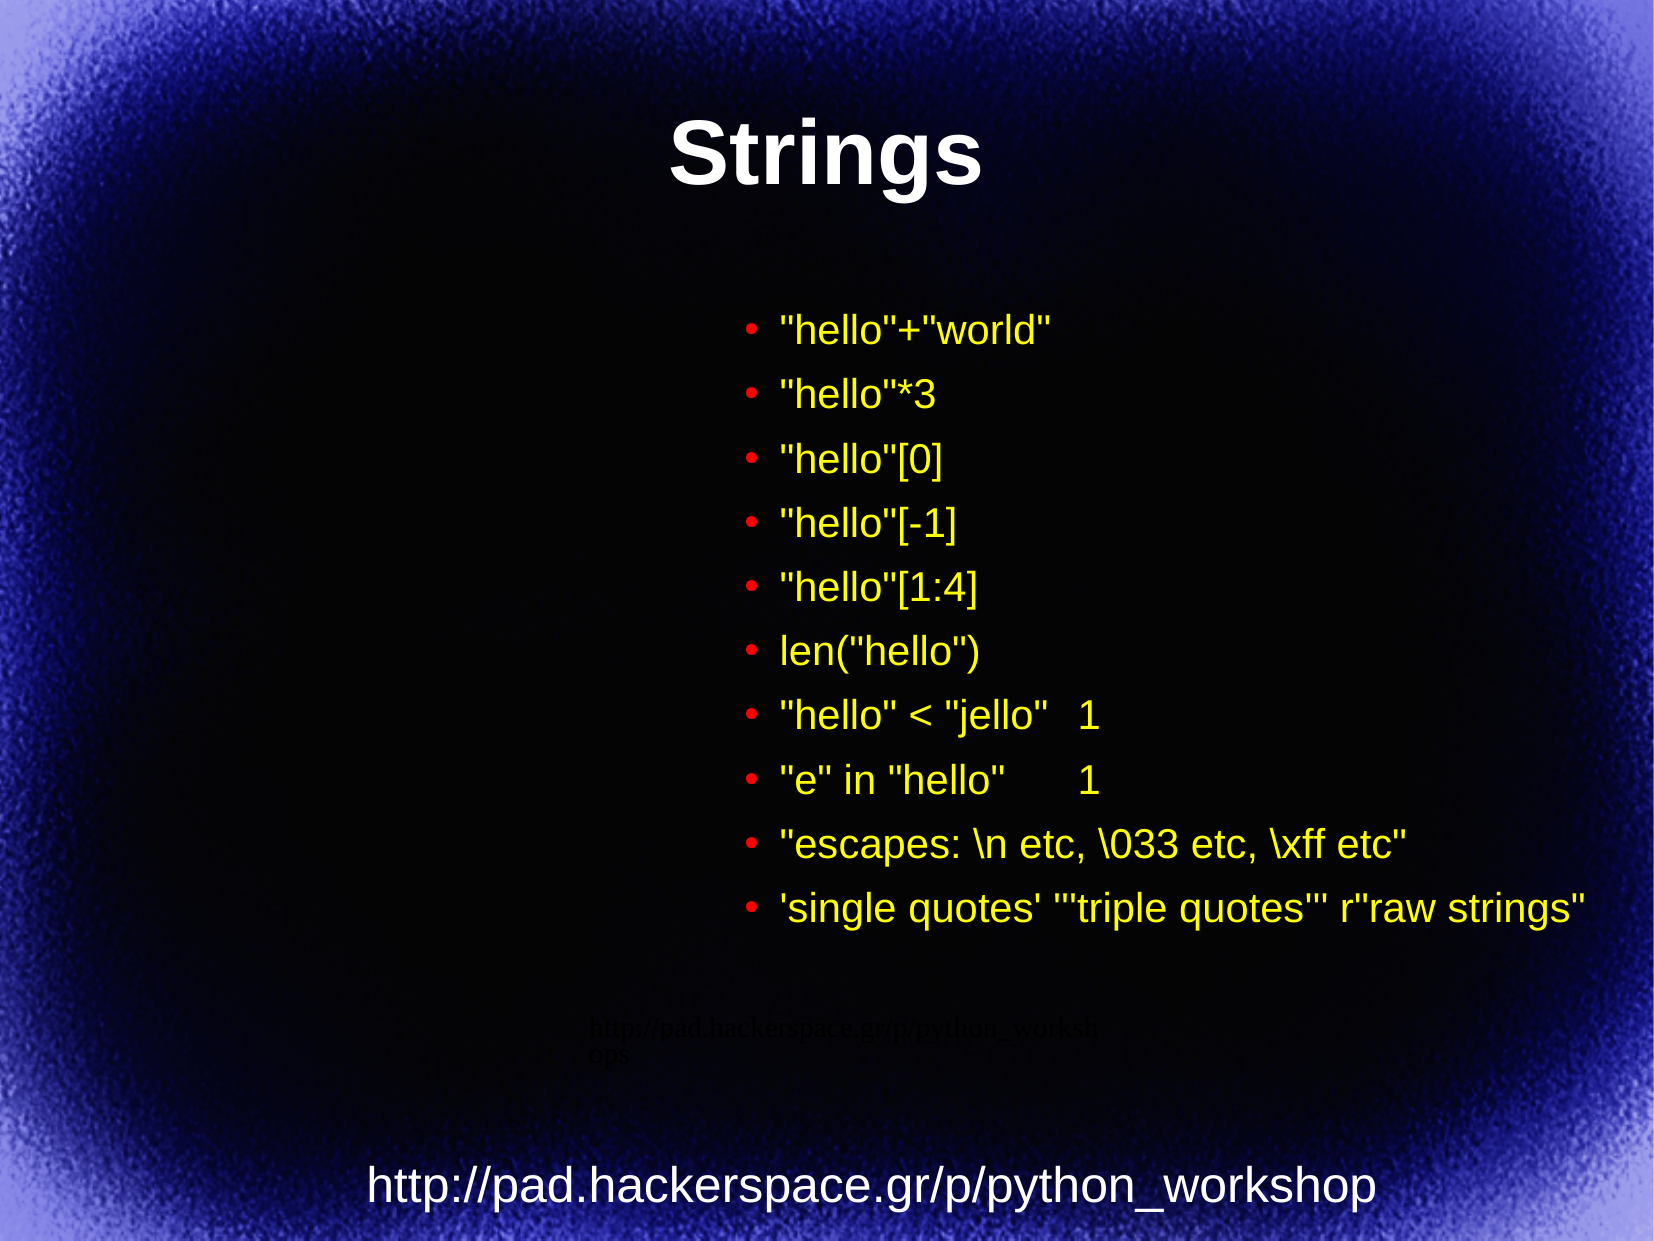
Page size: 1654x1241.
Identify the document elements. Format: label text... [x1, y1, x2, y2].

title Strings [147, 49, 1506, 257]
picture [0, 0, 1654, 1241]
text_box http://pad.hackerspace.gr/p/python_workshop [366, 1157, 1379, 1214]
list "hello"+"world" # concatenation "hello"*3 # repetition "hello"[0] # indexing "hello"[-1] # (from end) "hello"[1:4] # slicing len("hello") # size "hello" < "jello" 1 # comparison "e" in "hello" 1 # search "escapes: \n etc, \033 etc, \xff etc" 'single quotes' '''triple quotes''' r"raw strings" [389, 307, 1654, 1195]
